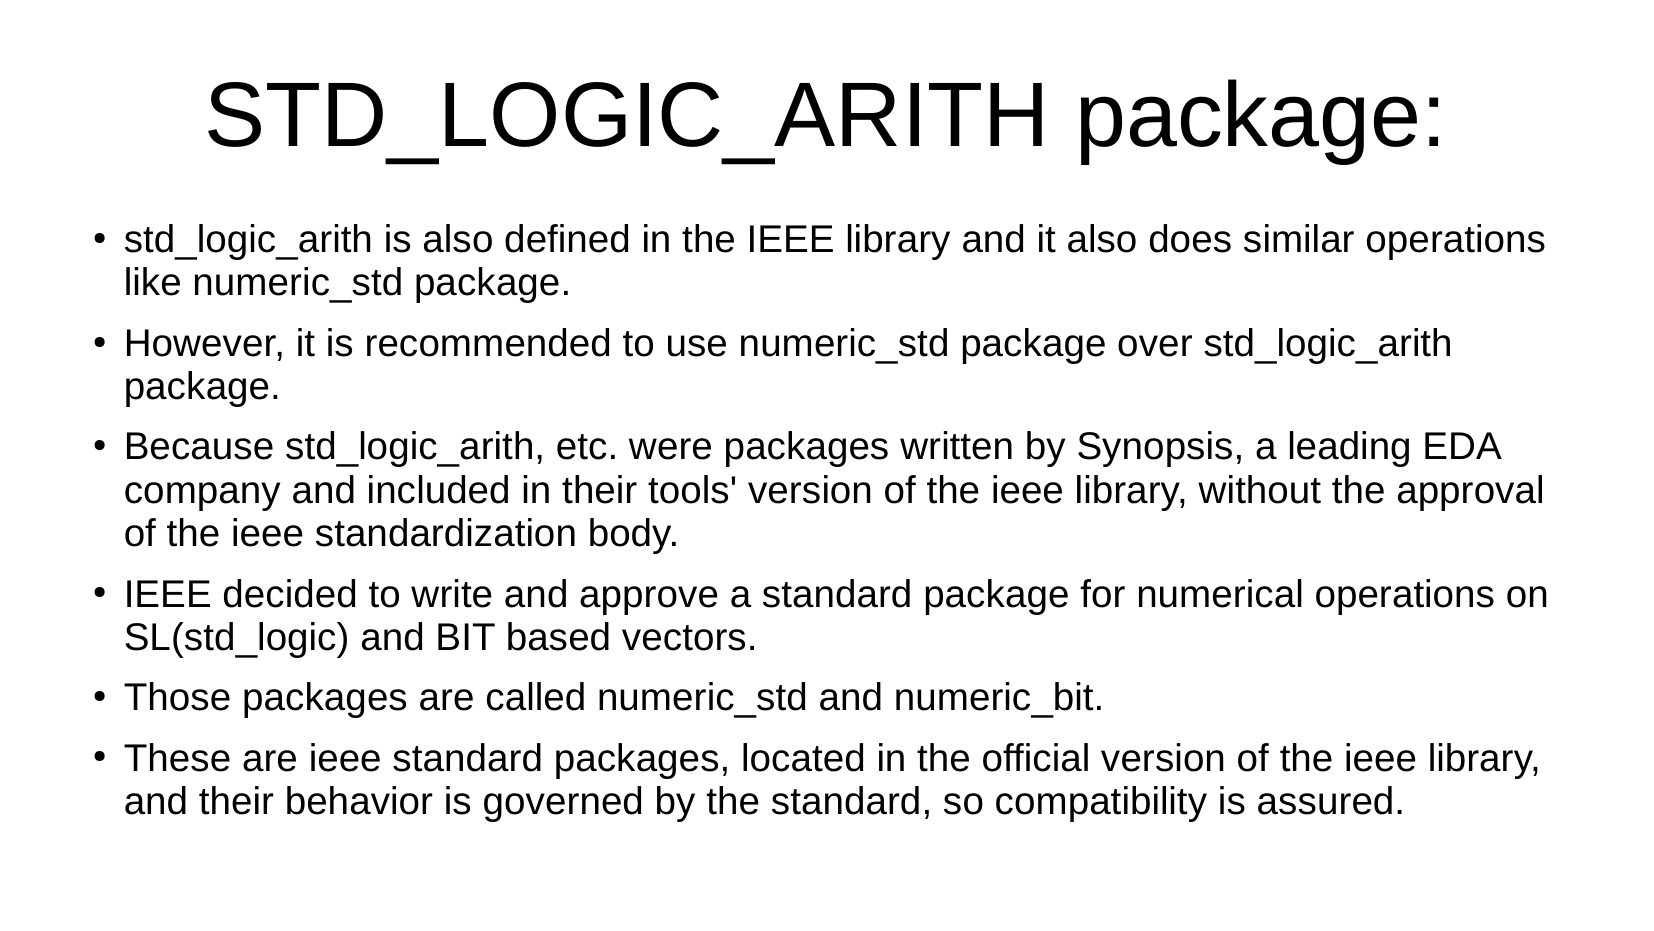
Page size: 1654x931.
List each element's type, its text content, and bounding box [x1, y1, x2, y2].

list std_logic_arith is also defined in the IEEE library and it also does similar operations like numeric_std package. However, it is recommended to use numeric_std package over std_logic_arith package. Because std_logic_arith, etc. were packages written by Synopsis, a leading EDA company and included in their tools' version of the ieee library, without the approval of the ieee standardization body. IEEE decided to write and approve a standard package for numerical operations on SL(std_logic) and BIT based vectors. Those packages are called numeric_std and numeric_bit. These are ieee standard packages, located in the official version of the ieee library, and their behavior is governed by the standard, so compatibility is assured. [82, 217, 1571, 841]
title STD_LOGIC_ARITH package: [82, 37, 1571, 193]
